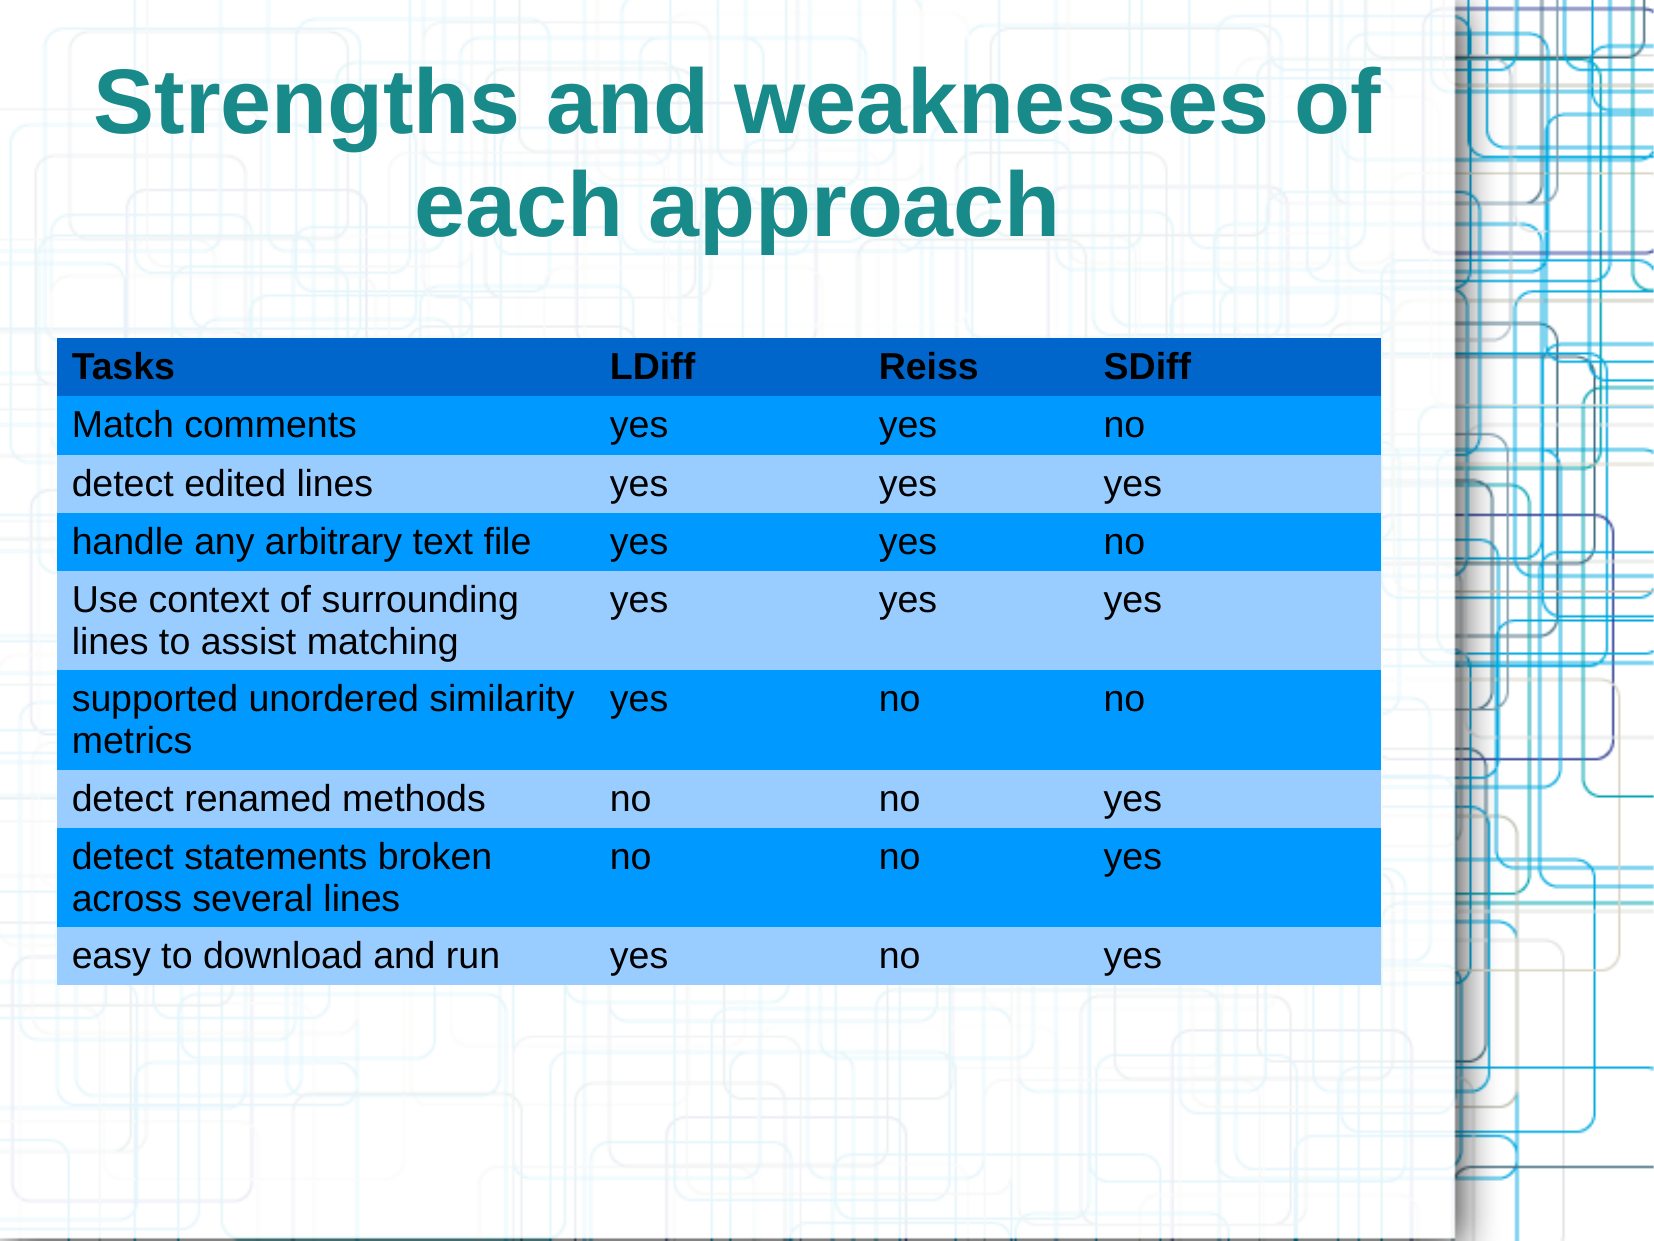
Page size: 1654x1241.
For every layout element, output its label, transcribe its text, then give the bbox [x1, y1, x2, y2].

table_cell yes [595, 927, 864, 985]
table_header LDiff [595, 338, 864, 396]
table_cell yes [1089, 770, 1381, 828]
table_cell no [595, 770, 864, 828]
table_cell Use context of surrounding lines to assist matching [57, 571, 595, 670]
picture [0, 0, 1654, 1241]
table_cell yes [595, 513, 864, 571]
table_cell yes [1089, 927, 1381, 985]
table_cell detect statements broken across several lines [57, 828, 595, 927]
table_cell no [864, 770, 1089, 828]
table_cell yes [595, 571, 864, 670]
table_cell yes [864, 455, 1089, 513]
table_cell handle any arbitrary text file [57, 513, 595, 571]
table_cell yes [1089, 571, 1381, 670]
title Strengths and weaknesses of each approach [59, 49, 1418, 257]
table_cell yes [864, 571, 1089, 670]
table_cell supported unordered similarity metrics [57, 670, 595, 770]
table_cell yes [595, 396, 864, 455]
table_cell yes [1089, 455, 1381, 513]
table_cell no [864, 927, 1089, 985]
table_header Reiss [864, 338, 1089, 396]
table_header Tasks [57, 338, 595, 396]
table_cell detect edited lines [57, 455, 595, 513]
table_cell yes [1089, 828, 1381, 927]
table_cell Match comments [57, 396, 595, 455]
table_header SDiff [1089, 338, 1381, 396]
table_cell detect renamed methods [57, 770, 595, 828]
table_cell easy to download and run [57, 927, 595, 985]
table_cell no [1089, 670, 1381, 770]
table_cell no [864, 670, 1089, 770]
table_cell yes [864, 513, 1089, 571]
table_cell no [1089, 513, 1381, 571]
table_cell no [864, 828, 1089, 927]
table_cell yes [595, 670, 864, 770]
table_cell yes [864, 396, 1089, 455]
table_cell no [1089, 396, 1381, 455]
table_cell yes [595, 455, 864, 513]
table_cell no [595, 828, 864, 927]
